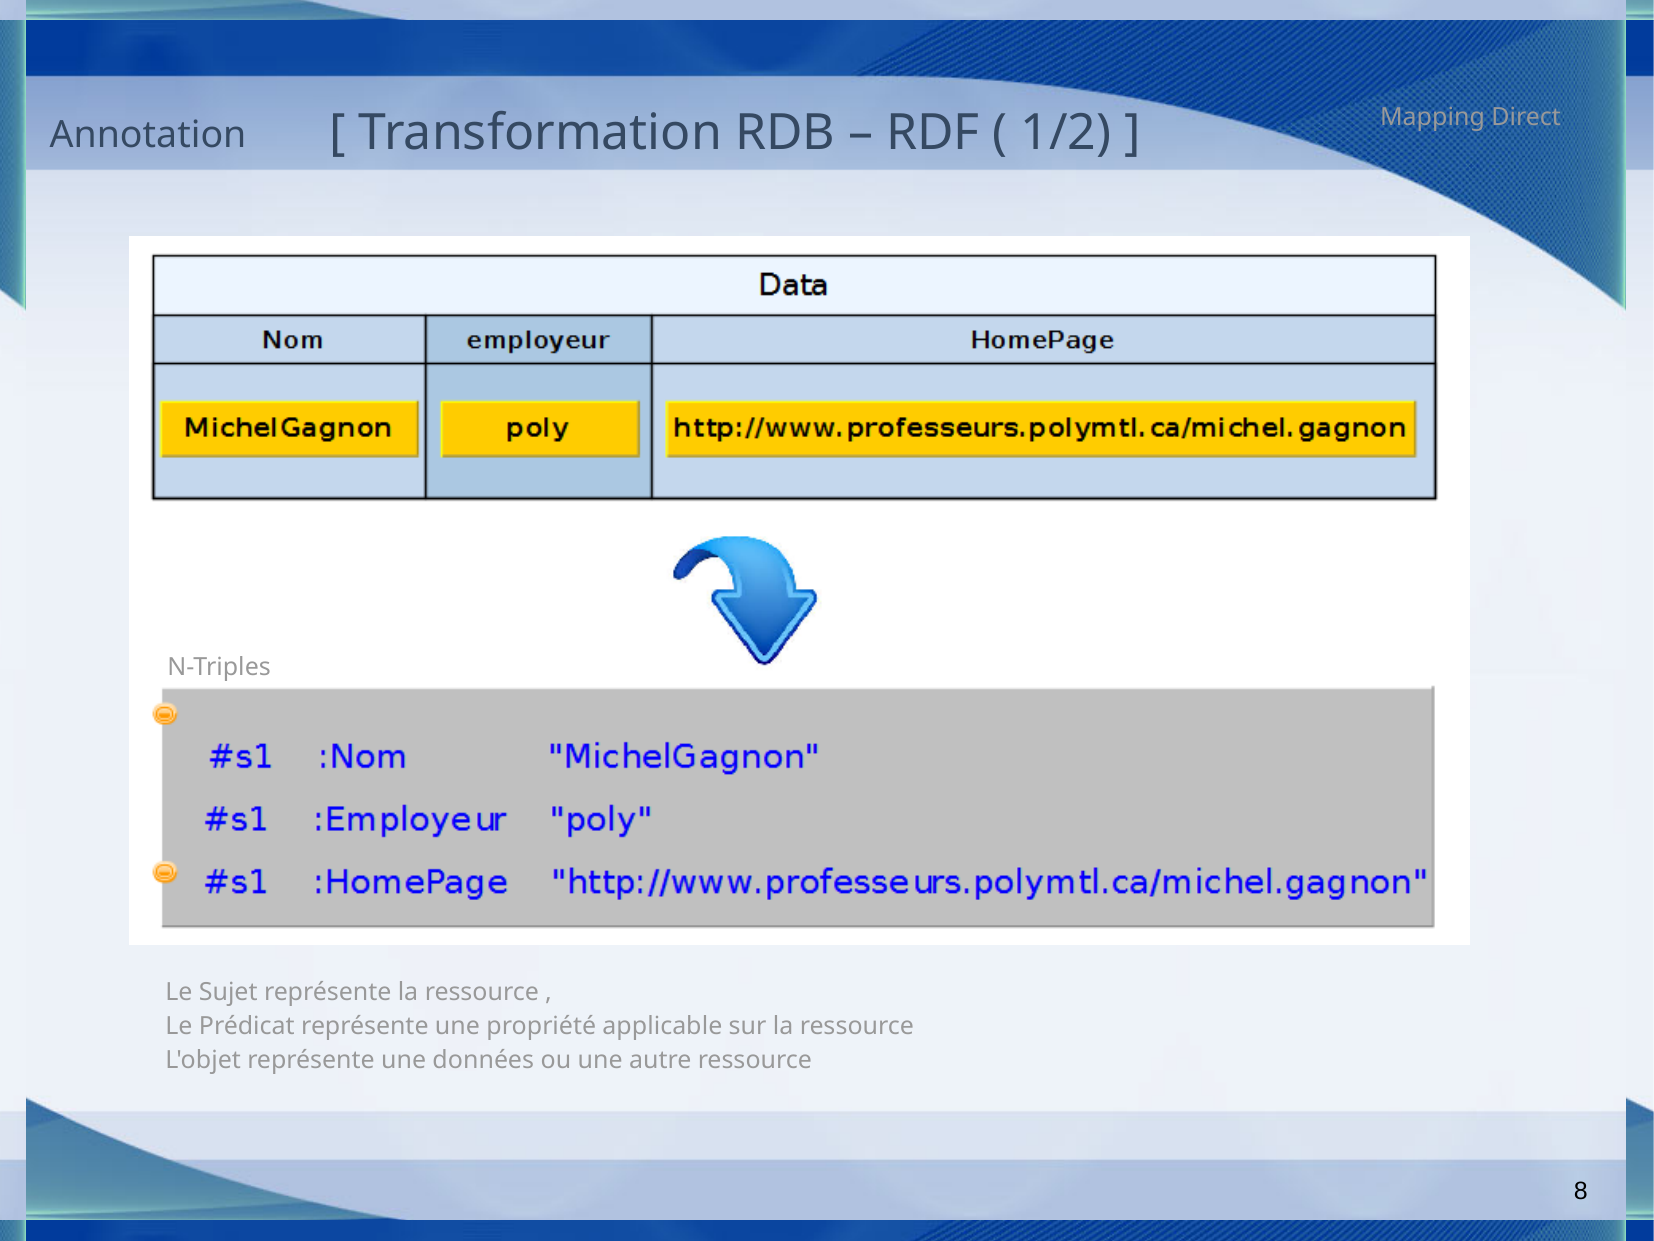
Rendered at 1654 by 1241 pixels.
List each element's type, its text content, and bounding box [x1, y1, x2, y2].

text_box 8 [1559, 1169, 1625, 1213]
text_box N-Triples [152, 640, 290, 685]
text_box Le Sujet représente la ressource , Le Prédicat représente une propriété applicable sur la ressource L'objet représente une données ou une autre ressource [165, 975, 1040, 1075]
title [ Transformation RDB – RDF ( 1/2) ] [271, 71, 1199, 189]
picture [0, 0, 1654, 1241]
text_box Mapping Direct [1365, 91, 1613, 136]
title Annotation [24, 89, 272, 177]
